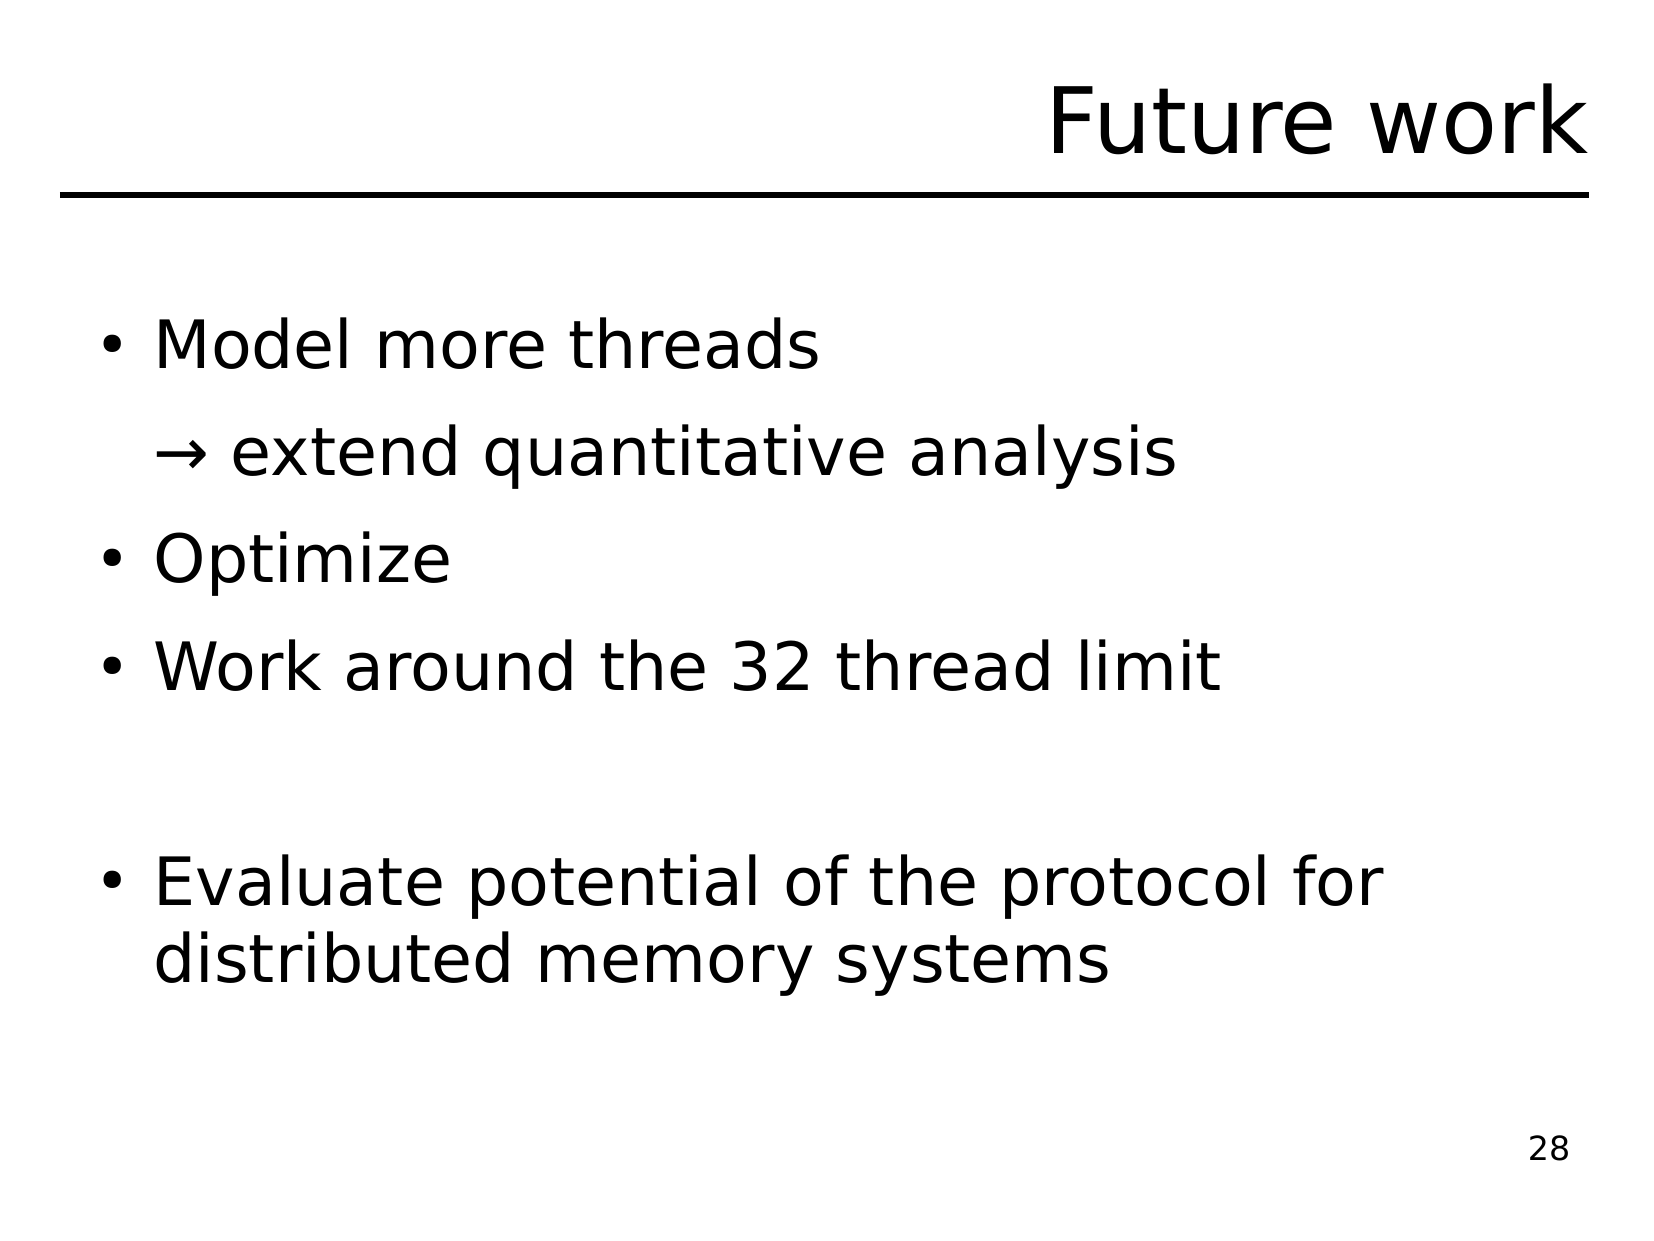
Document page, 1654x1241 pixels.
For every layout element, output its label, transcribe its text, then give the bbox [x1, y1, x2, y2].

list Model more threads → extend quantitative analysis Optimize Work around the 32 thread limit Evaluate potential of the protocol for distributed memory systems [82, 306, 1571, 1111]
title Future work [101, 17, 1590, 226]
